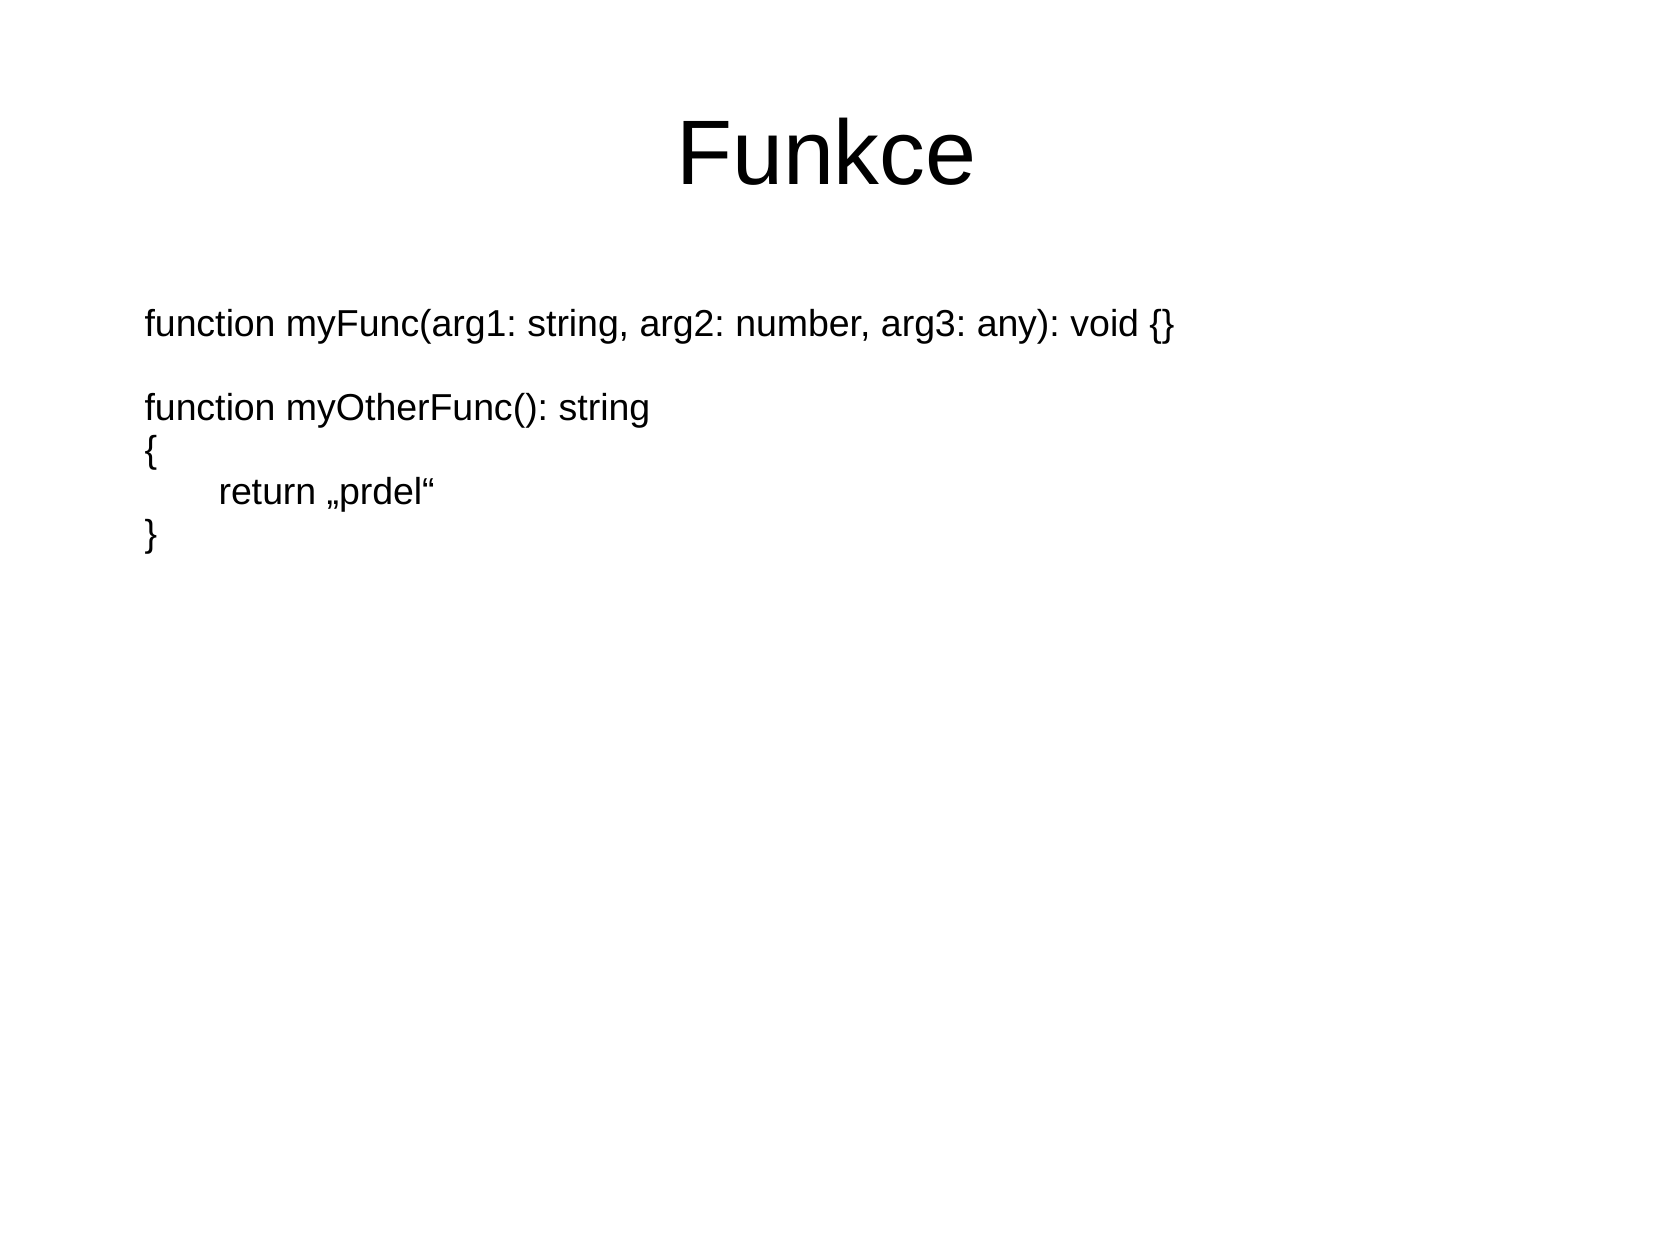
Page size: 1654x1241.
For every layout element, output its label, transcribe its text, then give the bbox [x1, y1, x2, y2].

text_box function myFunc(arg1: string, arg2: number, arg3: any): void {} function myOtherFunc(): string { return „prdel“ } [129, 295, 1501, 560]
title Funkce [82, 49, 1571, 257]
